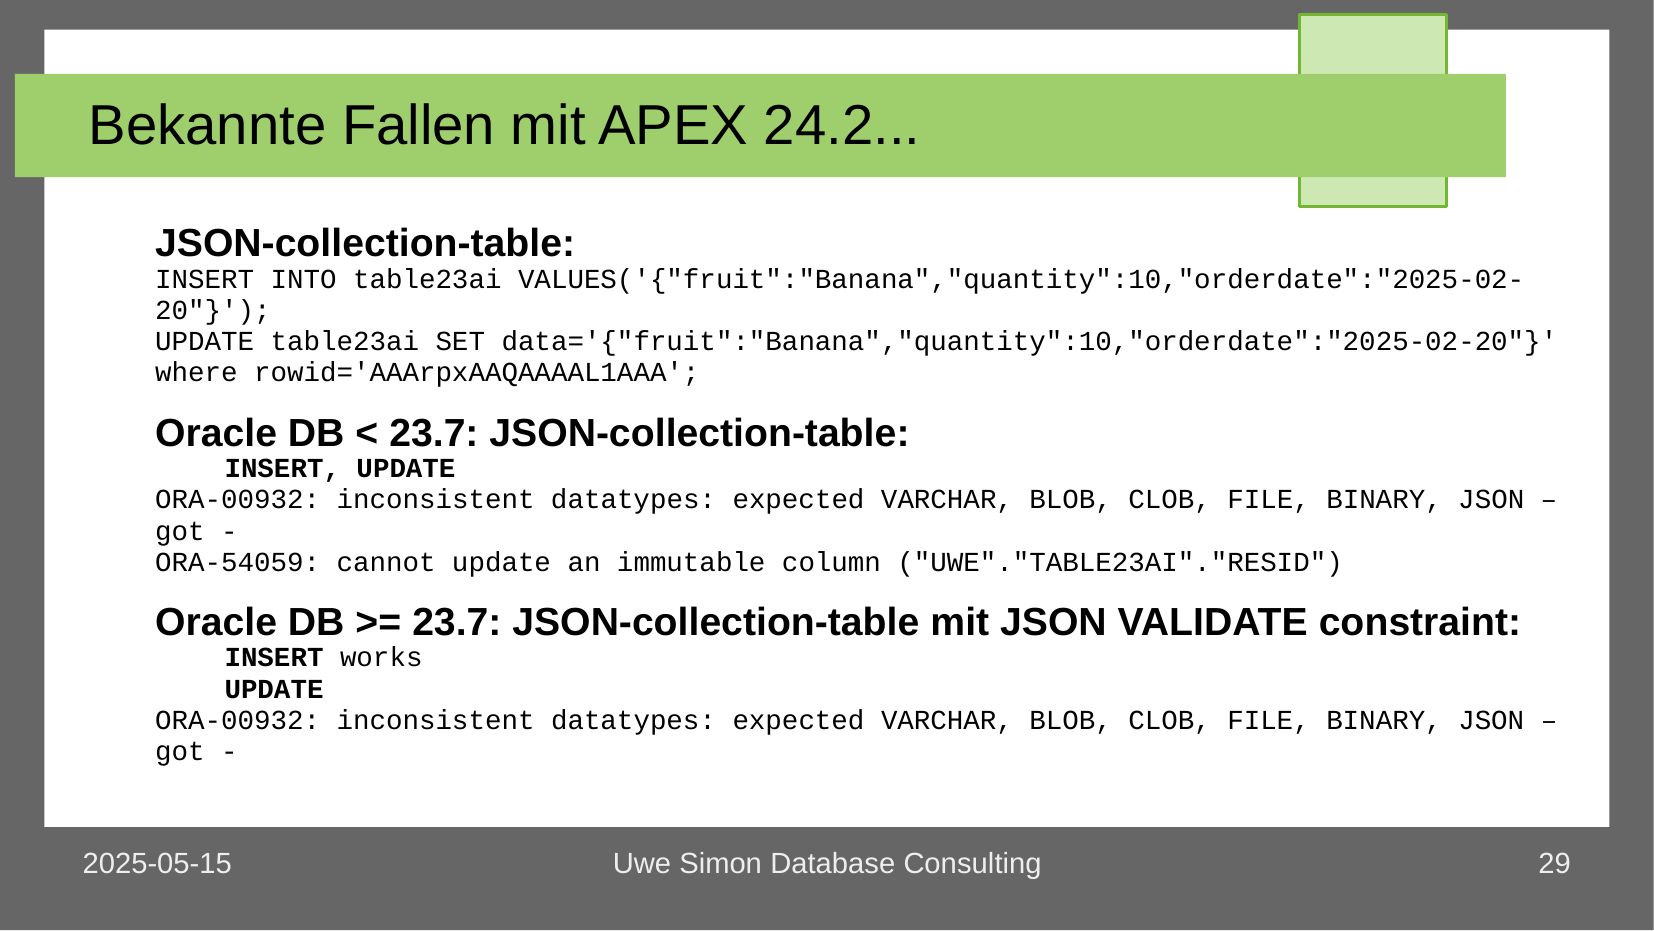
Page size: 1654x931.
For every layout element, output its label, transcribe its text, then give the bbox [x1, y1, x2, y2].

title Bekannte Fallen mit APEX 24.2... [88, 73, 1506, 178]
list JSON-collection-table: INSERT INTO table23ai VALUES('{"fruit":"Banana","quantity":10,"orderdate":"2025-02-20"}'); UPDATE table23ai SET data='{"fruit":"Banana","quantity":10,"orderdate":"2025-02-20"}' where rowid='AAArpxAAQAAAAL1AAA'; Oracle DB < 23.7: JSON-collection-table: INSERT, UPDATE ORA-00932: inconsistent datatypes: expected VARCHAR, BLOB, CLOB, FILE, BINARY, JSON – got - ORA-54059: cannot update an immutable column ("UWE"."TABLE23AI"."RESID") Oracle DB >= 23.7: JSON-collection-table mit JSON VALIDATE constraint: INSERT works UPDATE ORA-00932: inconsistent datatypes: expected VARCHAR, BLOB, CLOB, FILE, BINARY, JSON – got - [88, 221, 1565, 813]
